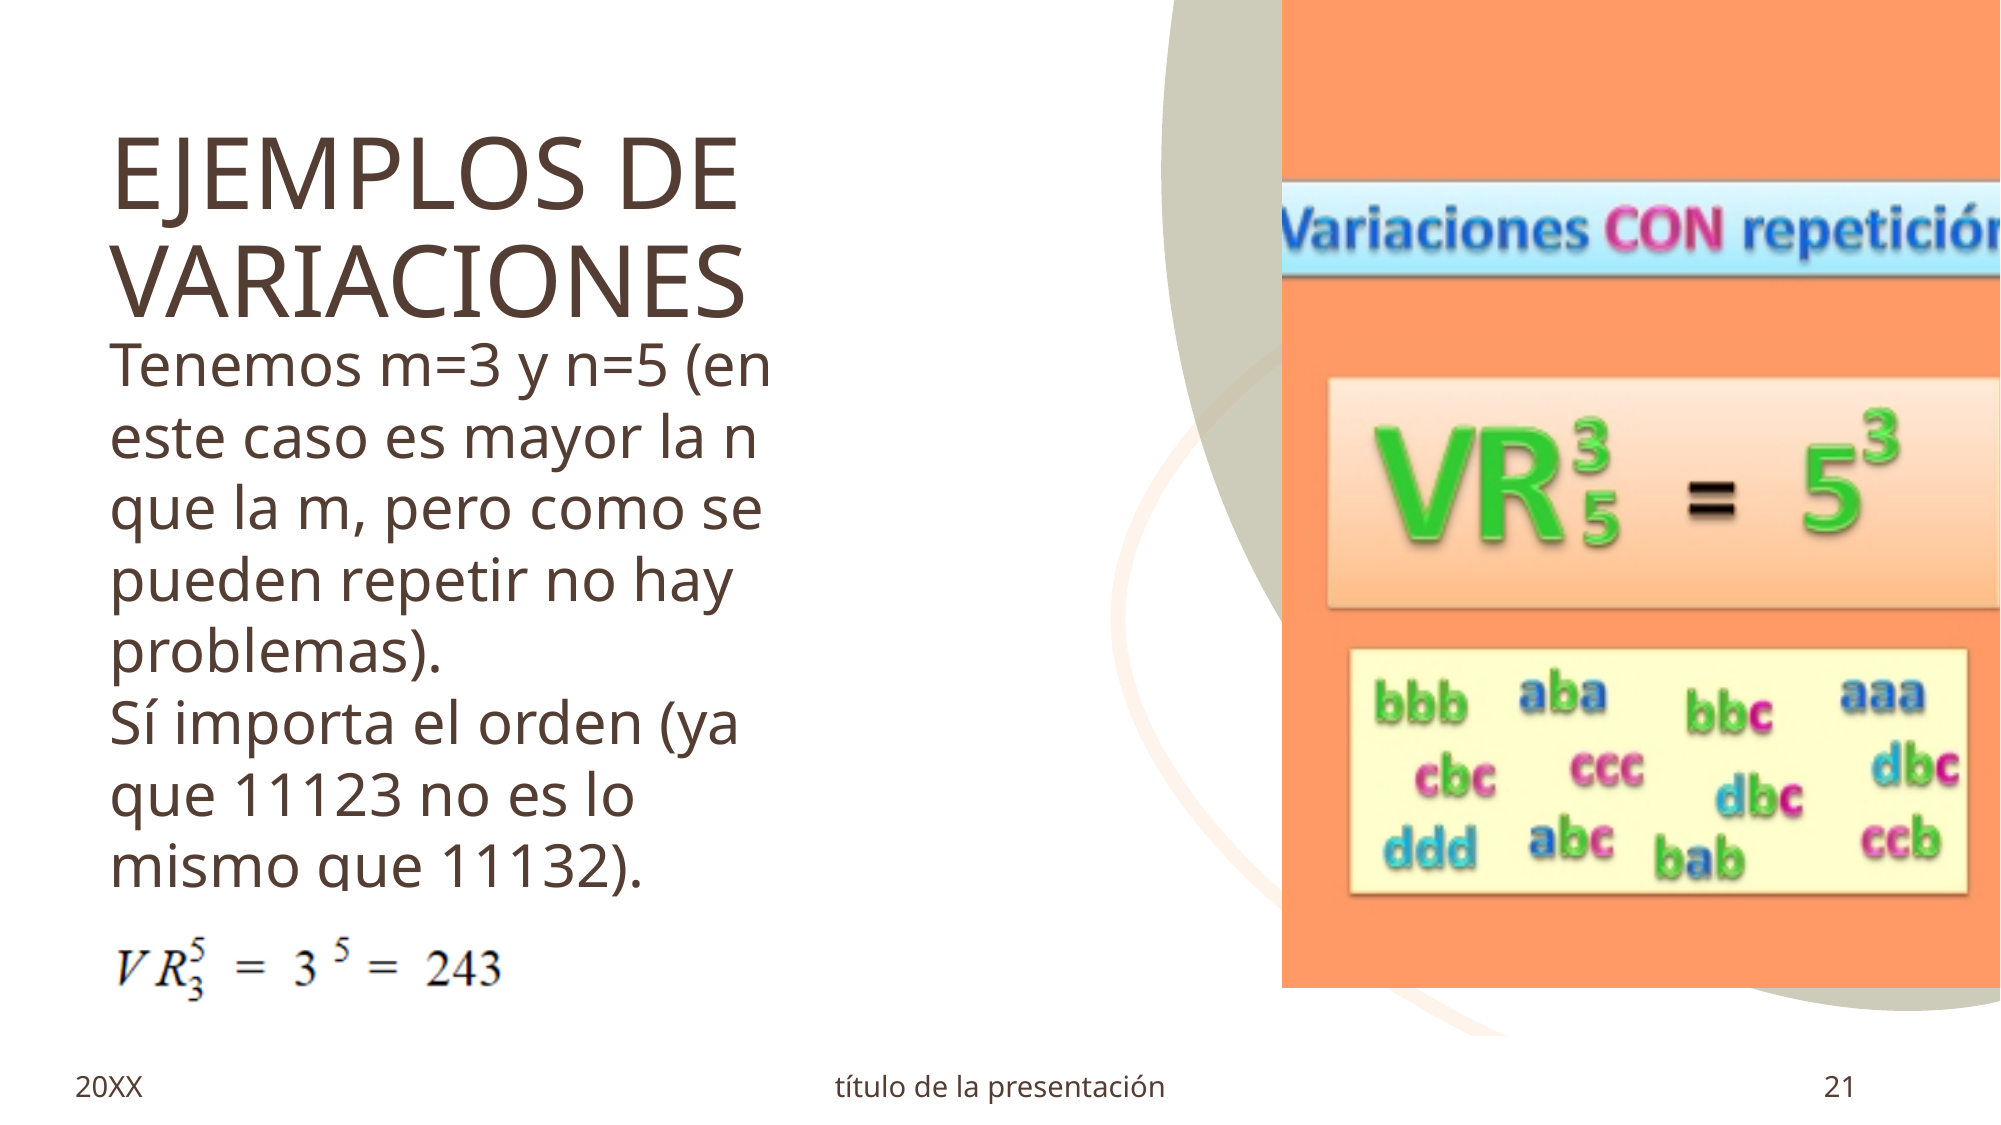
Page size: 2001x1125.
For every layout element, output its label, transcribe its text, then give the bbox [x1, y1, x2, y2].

slide_number 21 [1808, 1060, 1971, 1112]
title EJEMPLOS DE VARIACIONES [94, 115, 1162, 227]
slide_number 20XX [60, 1060, 222, 1112]
footer título de la presentación [718, 1060, 1283, 1112]
picture [1282, 0, 2000, 988]
list Tenemos m=3 y n=5 (en este caso es mayor la n que la m, pero como se pueden repetir no hay problemas). Sí importa el orden (ya que 11123 no es lo mismo que 11132). ​ [94, 319, 845, 988]
picture [94, 891, 523, 1024]
